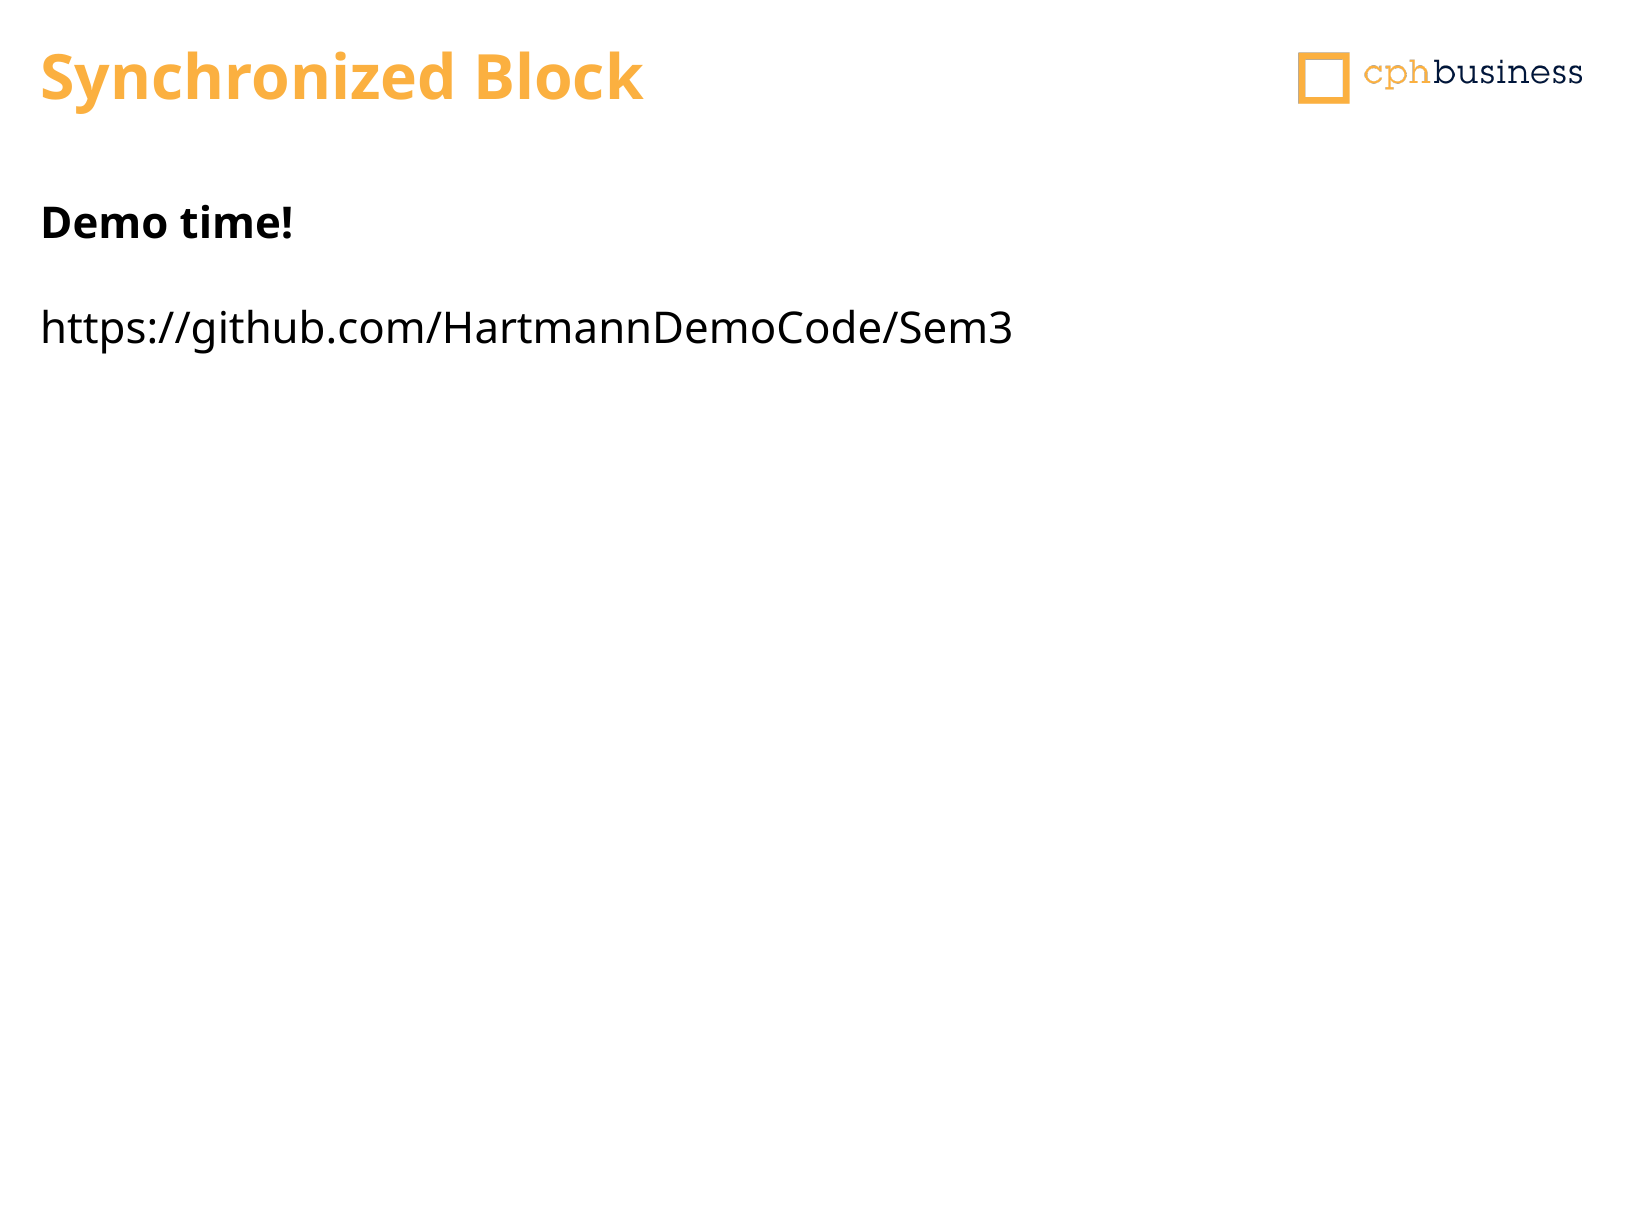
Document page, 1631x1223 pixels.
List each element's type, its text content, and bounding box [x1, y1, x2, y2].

text_box Demo time! https://github.com/HartmannDemoCode/Sem3 [25, 187, 1325, 603]
picture [1247, 1, 1631, 155]
text_box Synchronized Block [25, 29, 1171, 153]
